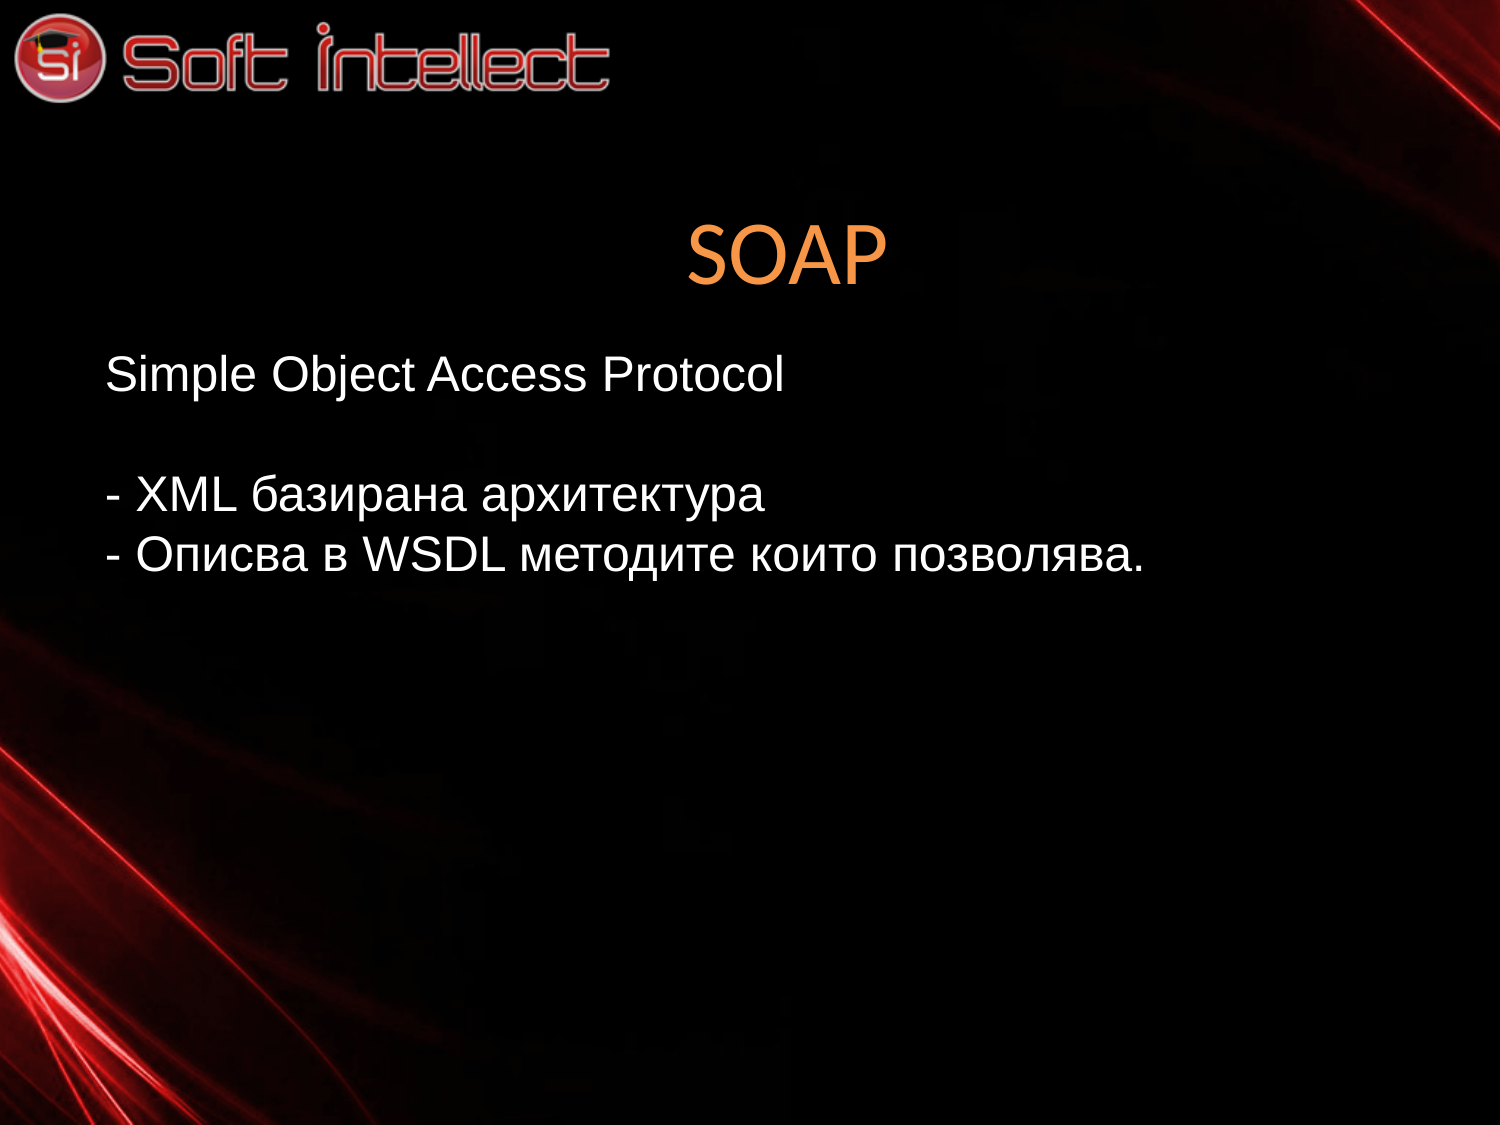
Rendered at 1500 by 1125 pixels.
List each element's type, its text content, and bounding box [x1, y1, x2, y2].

picture [0, 0, 1500, 1125]
text_box Simple Object Access Protocol - XML базирана архитектура - Описва в WSDL методите които позволява. [90, 333, 1425, 1080]
text_box SOAP [150, 127, 1425, 333]
